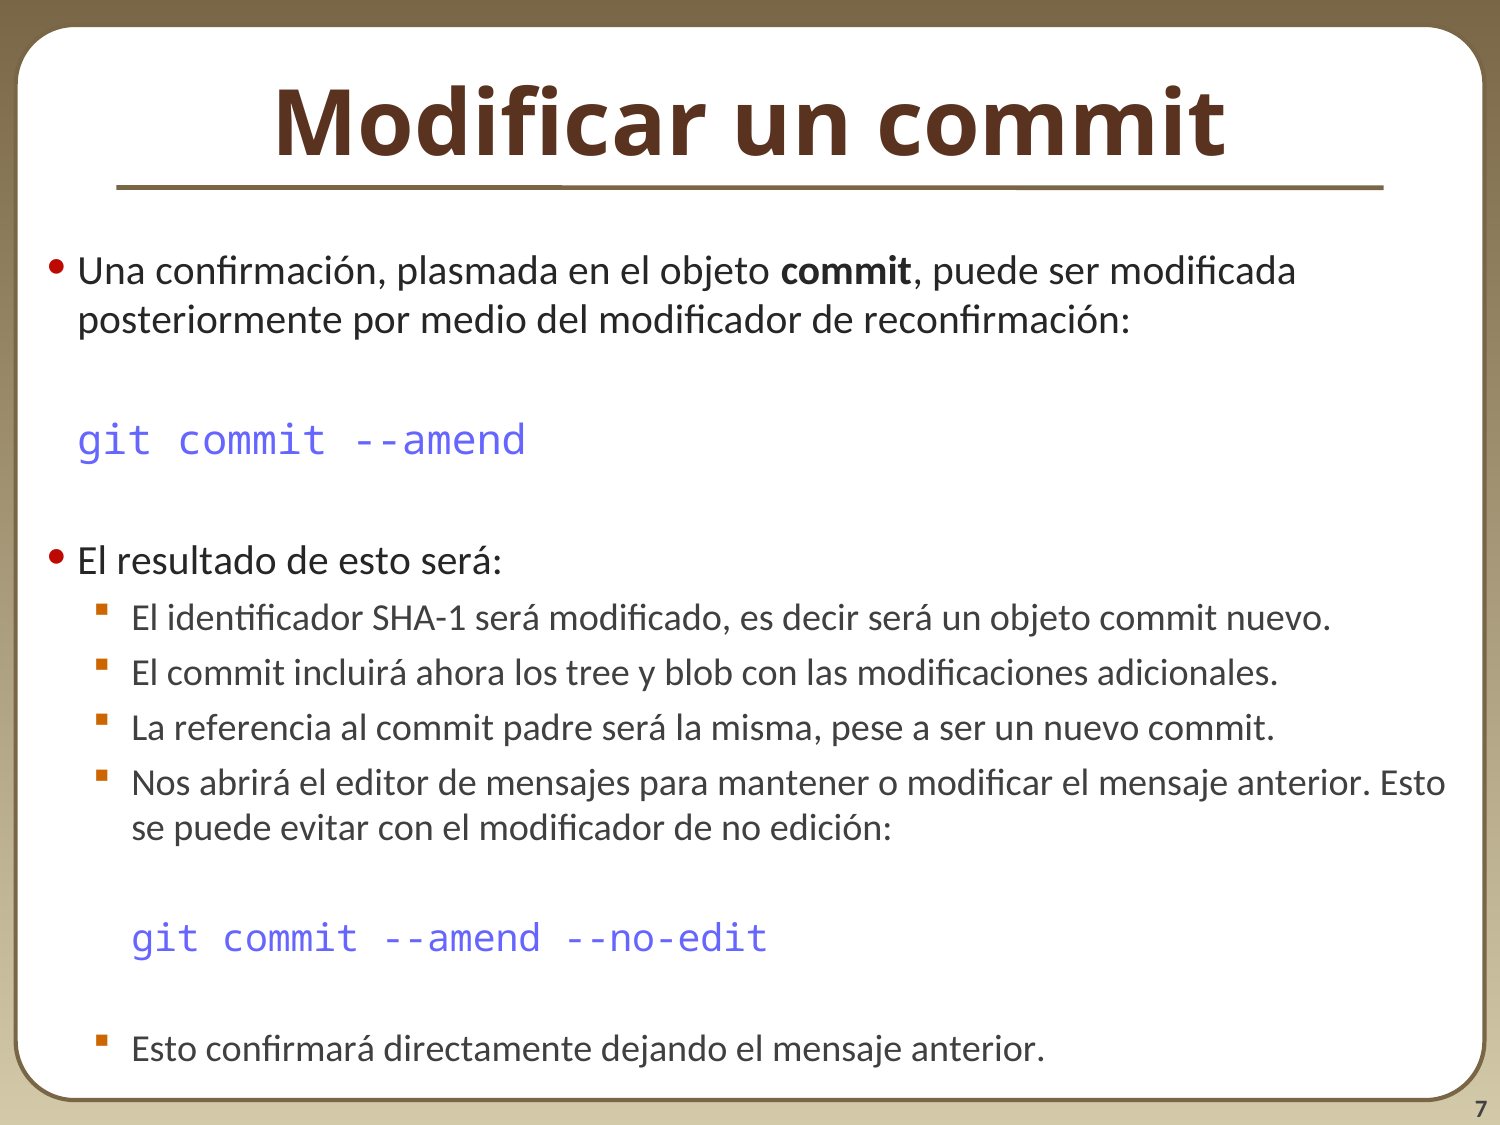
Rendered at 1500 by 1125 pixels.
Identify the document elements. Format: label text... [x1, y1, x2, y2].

title Modificar un commit [0, 24, 1500, 212]
list Una confirmación, plasmada en el objeto commit, puede ser modificada posteriormente por medio del modificador de reconfirmación: git commit --amend El resultado de esto será: El identificador SHA-1 será modificado, es decir será un objeto commit nuevo. El commit incluirá ahora los tree y blob con las modificaciones adicionales. La referencia al commit padre será la misma, pese a ser un nuevo commit. Nos abrirá el editor de mensajes para mantener o modificar el mensaje anterior. Esto se puede evitar con el modificador de no edición: git commit --amend --no-edit Esto confirmará directamente dejando el mensaje anterior. [0, 212, 1500, 1096]
